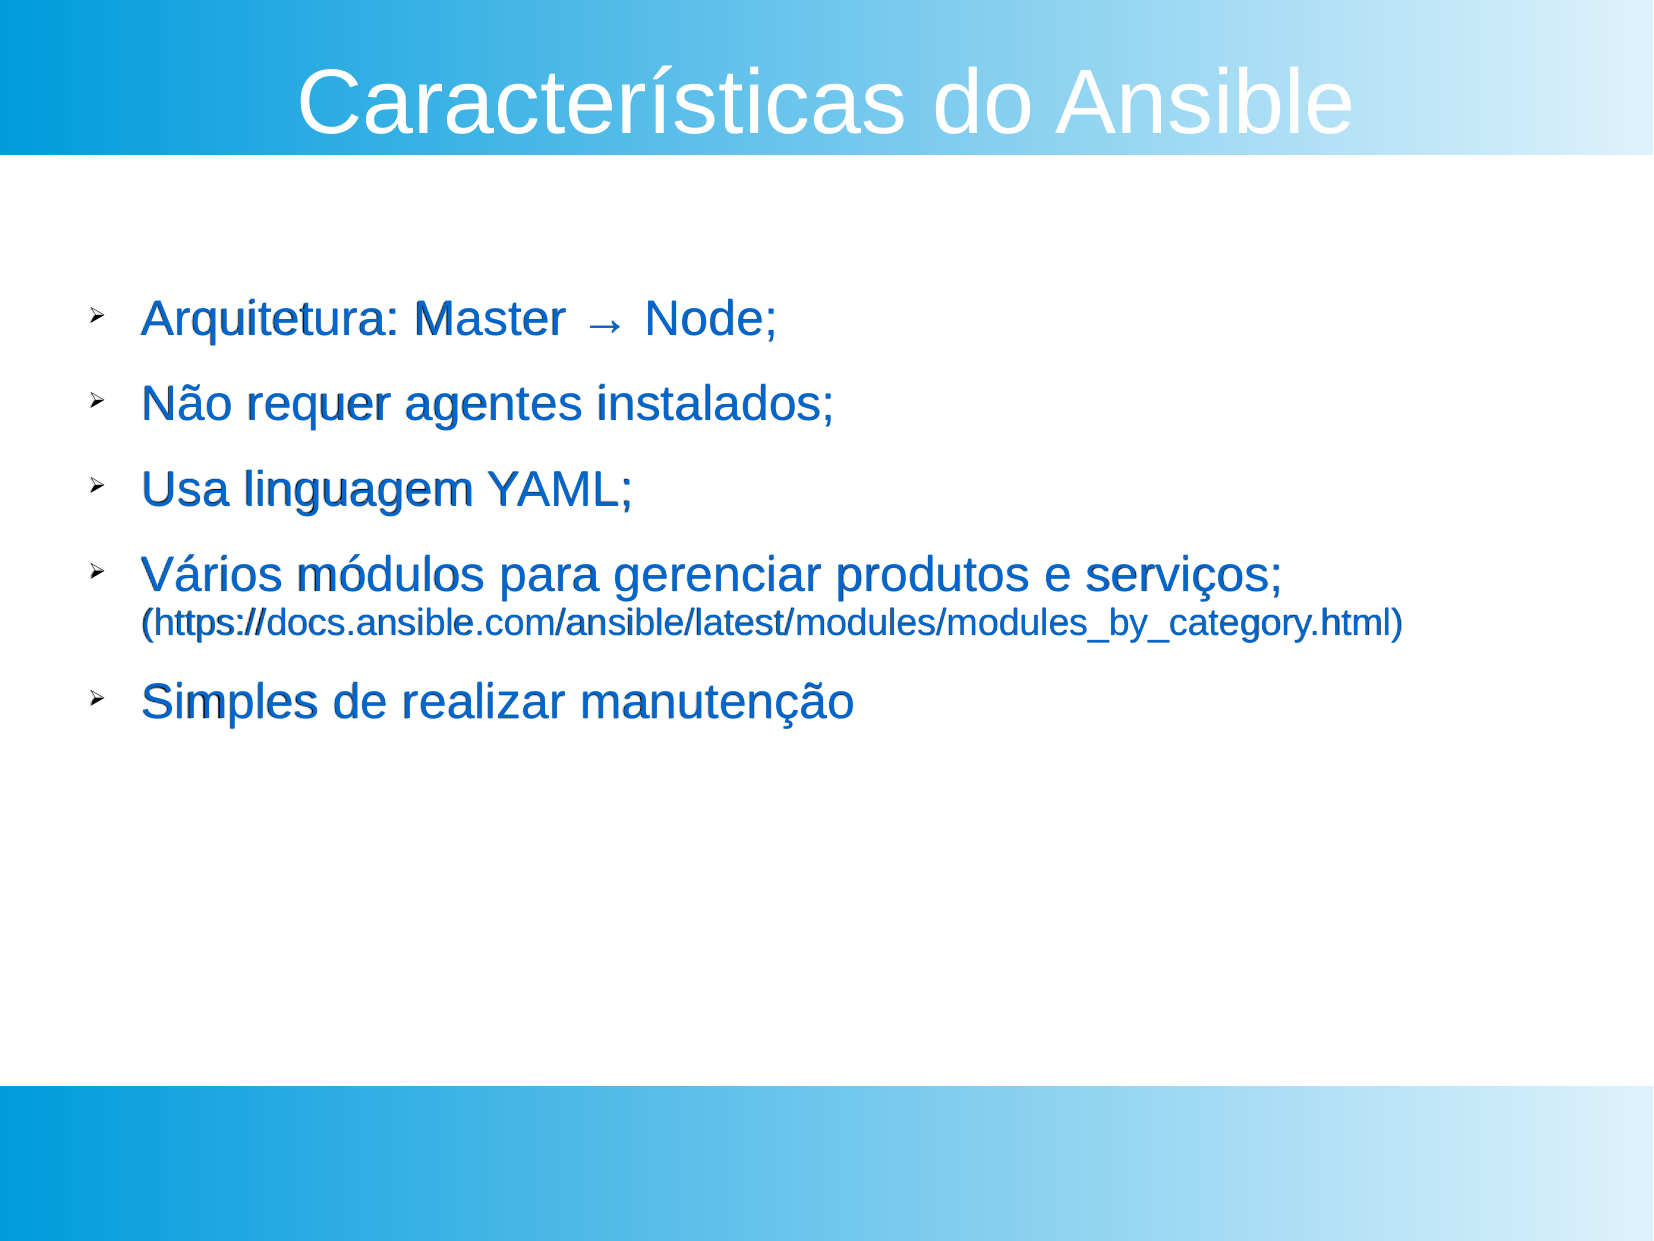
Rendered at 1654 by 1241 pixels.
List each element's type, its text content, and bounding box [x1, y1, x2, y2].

title Características do Ansible [82, 49, 1571, 155]
list Arquitetura: Master → Node; Não requer agentes instalados; Usa linguagem YAML; Vários módulos para gerenciar produtos e serviços; (https://docs.ansible.com/ansible/latest/modules/modules_by_category.html) Simples de realizar manutenção [70, 290, 1560, 1010]
